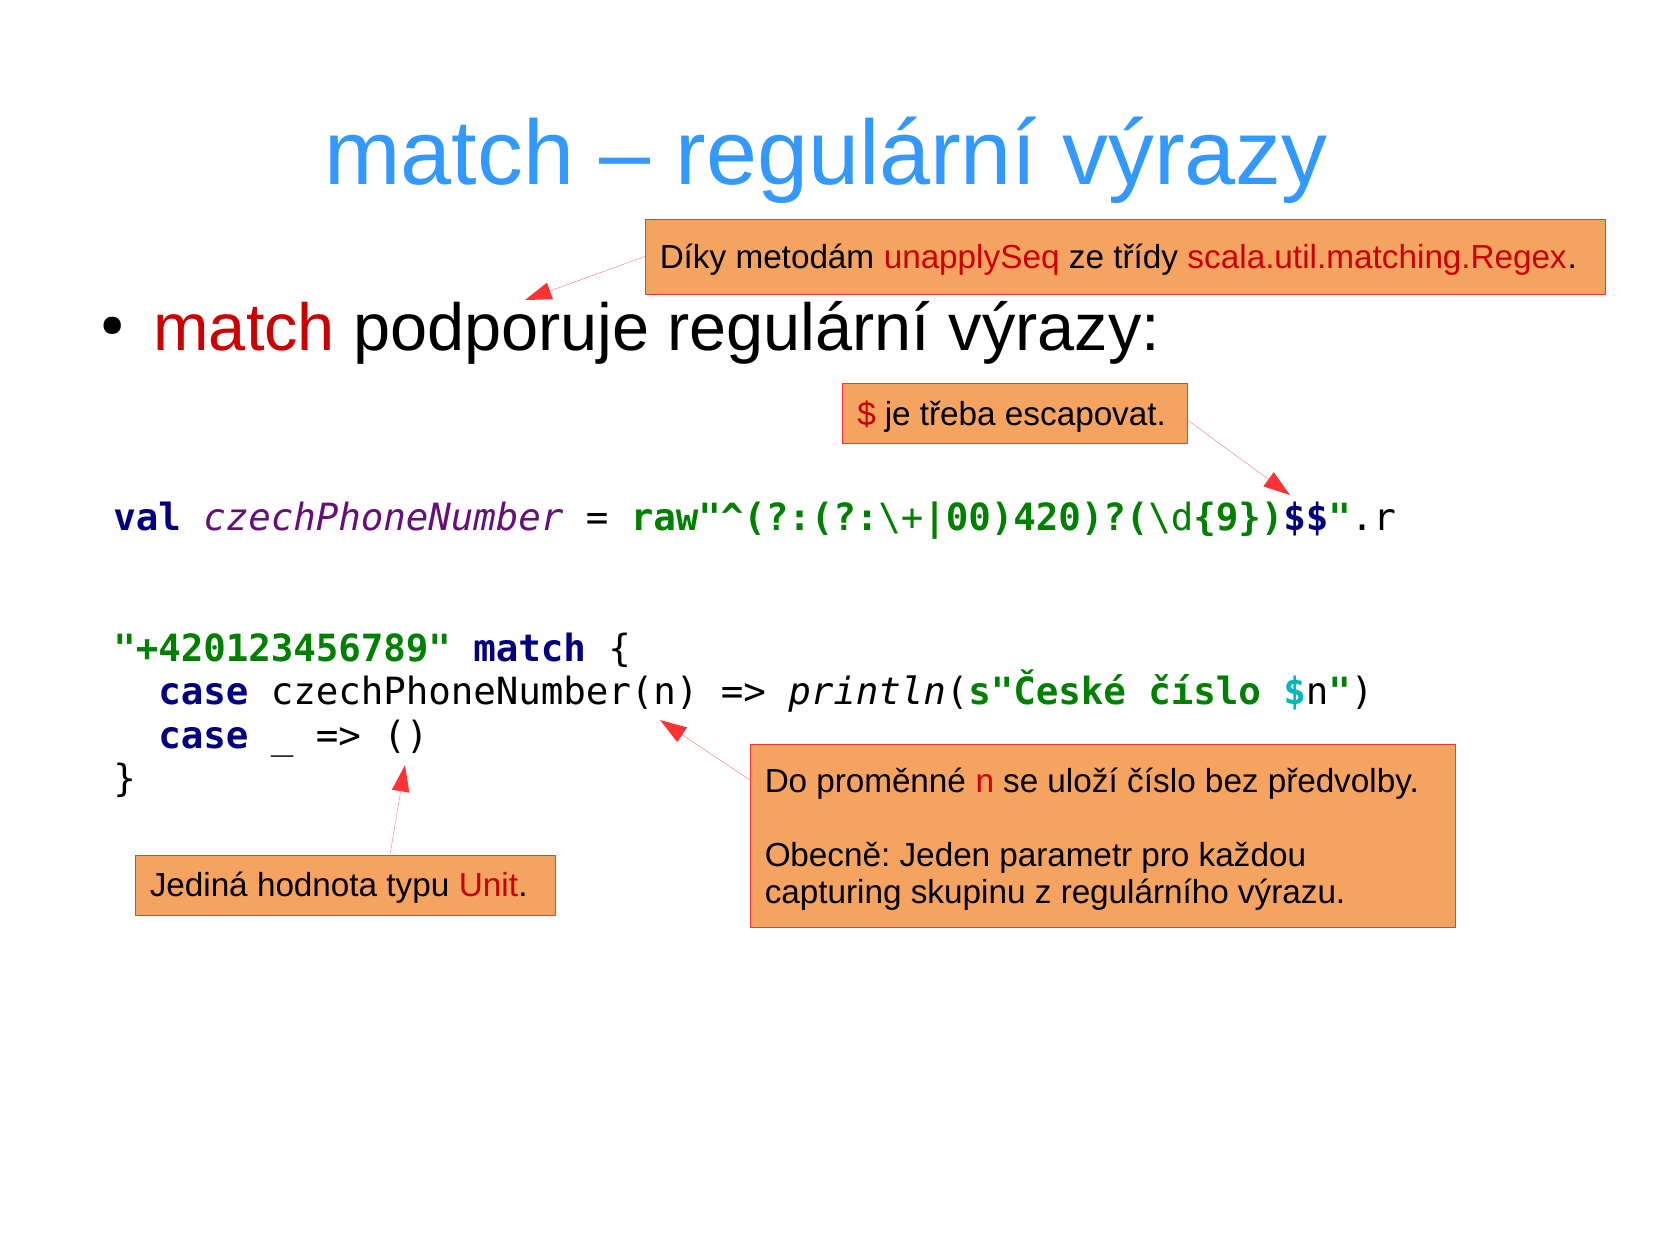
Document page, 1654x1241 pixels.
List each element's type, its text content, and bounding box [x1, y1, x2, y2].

list match podporuje regulární výrazy: [82, 290, 1571, 1010]
text_box Jediná hodnota typu Unit. [135, 855, 556, 916]
text_box Do proměnné n se uloží číslo bez předvolby. Obecně: Jeden parametr pro každou capturing skupinu z regulárního výrazu. [750, 744, 1456, 928]
text_box Díky metodám unapplySeq ze třídy scala.util.matching.Regex. [645, 219, 1606, 295]
text_box val czechPhoneNumber = raw"^(?:(?:\+|00)420)?(\d{9})$$".r "+420123456789" match { case czechPhoneNumber(n) => println(s"České číslo $n") case _ => () } [98, 401, 1546, 929]
text_box $ je třeba escapovat. [842, 383, 1188, 444]
title match – regulární výrazy [82, 49, 1571, 257]
